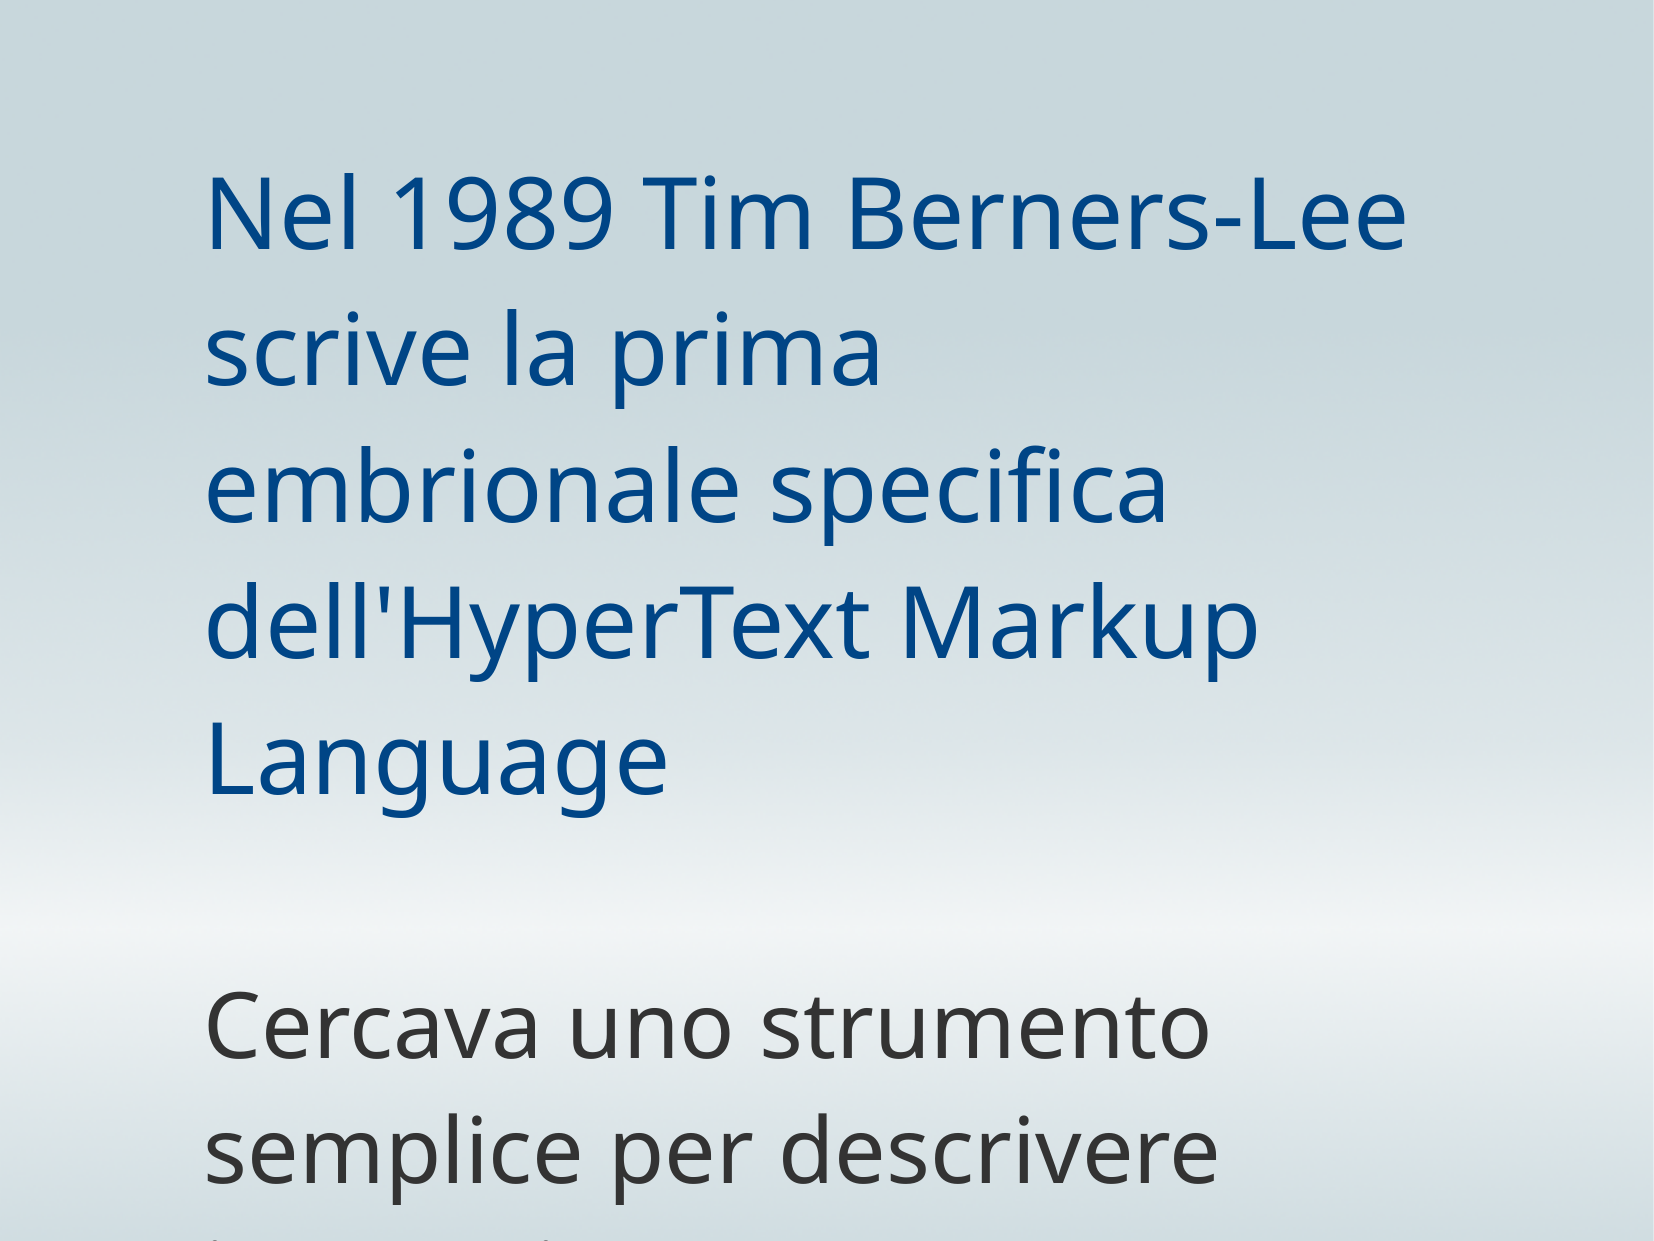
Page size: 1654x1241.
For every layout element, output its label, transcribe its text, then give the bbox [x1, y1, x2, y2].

text_box Nel 1989 Tim Berners-Lee scrive la prima embrionale specifica dell'HyperText Markup Language Cercava uno strumento semplice per descrivere ipertesti [188, 135, 1465, 1105]
picture [0, 0, 1654, 1241]
